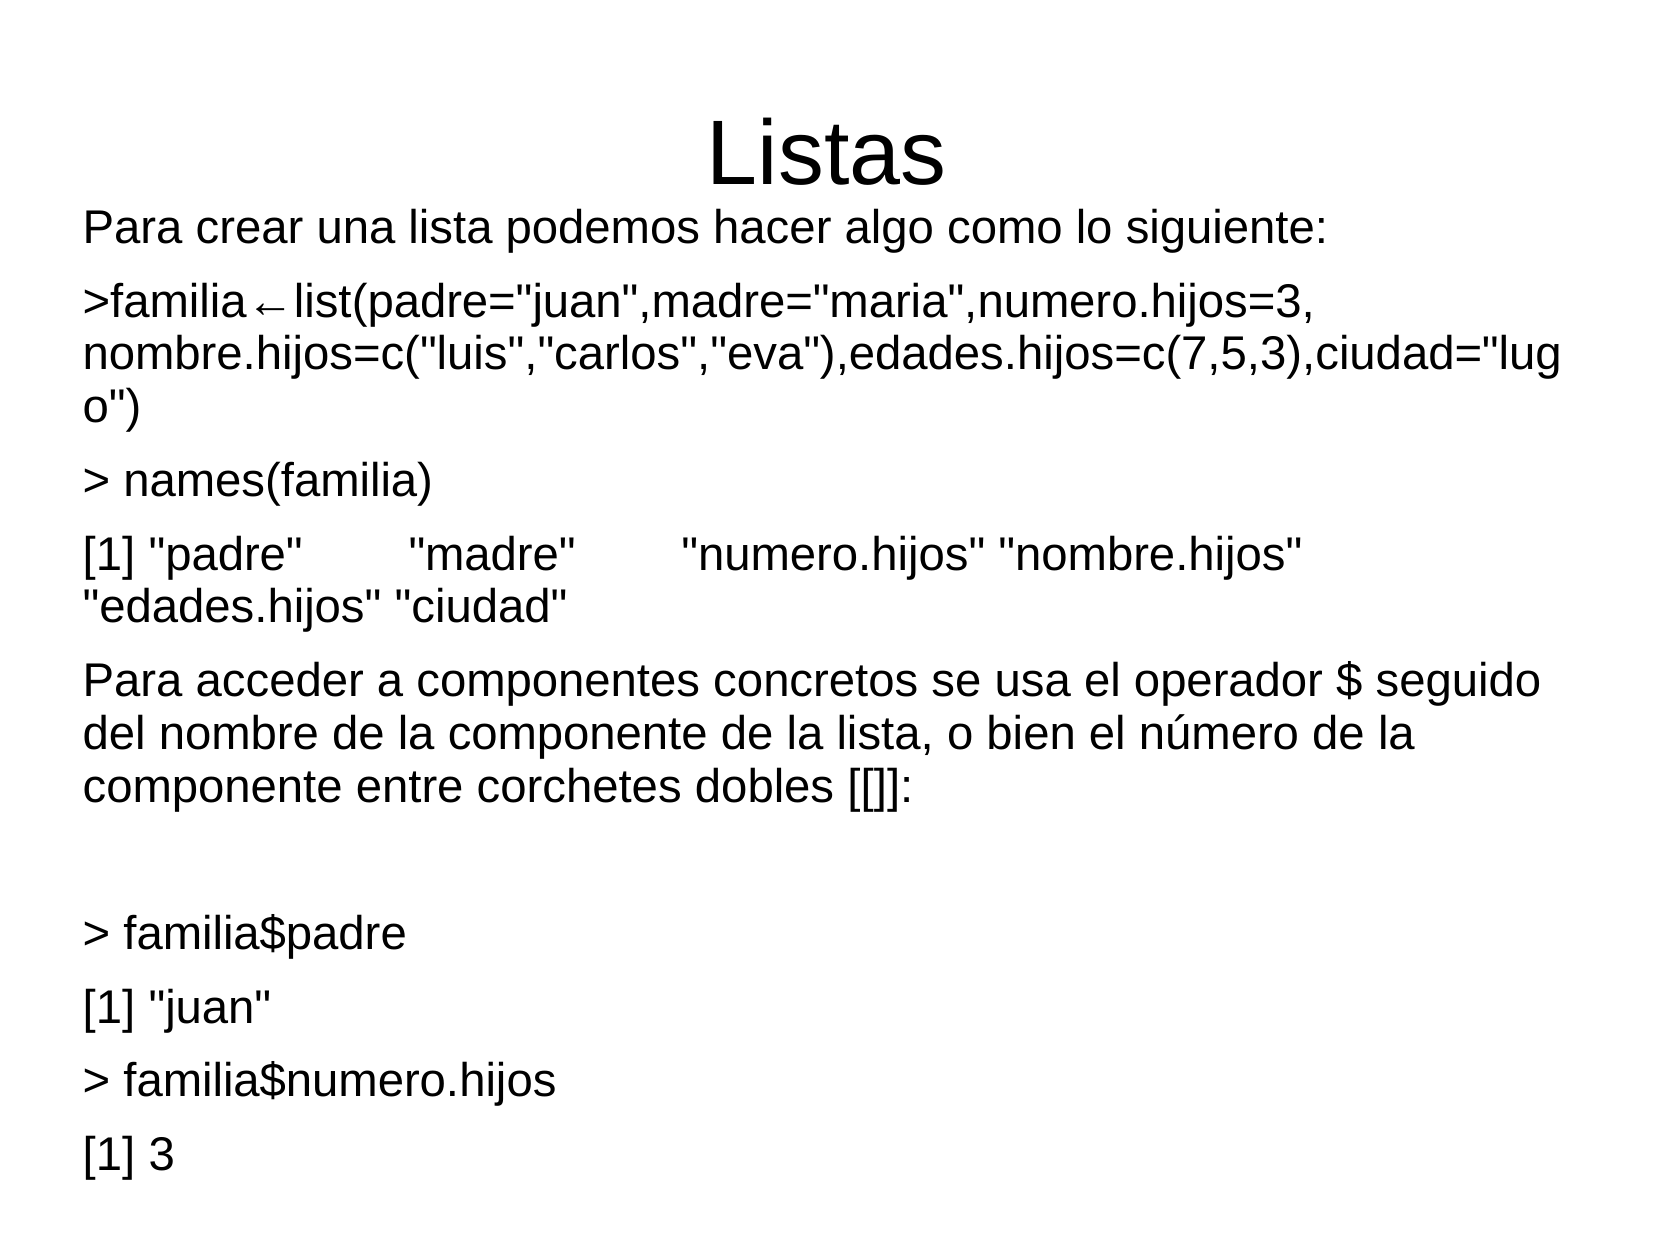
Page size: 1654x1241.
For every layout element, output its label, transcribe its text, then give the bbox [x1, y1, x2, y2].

title Listas [82, 49, 1571, 200]
list Para crear una lista podemos hacer algo como lo siguiente: >familia←list(padre="juan",madre="maria",numero.hijos=3, nombre.hijos=c("luis","carlos","eva"),edades.hijos=c(7,5,3),ciudad="lugo") > names(familia) [1] "padre" "madre" "numero.hijos" "nombre.hijos" "edades.hijos" "ciudad" Para acceder a componentes concretos se usa el operador $ seguido del nombre de la componente de la lista, o bien el número de la componente entre corchetes dobles [[]]: > familia$padre [1] "juan" > familia$numero.hijos [1] 3 [82, 200, 1571, 1182]
